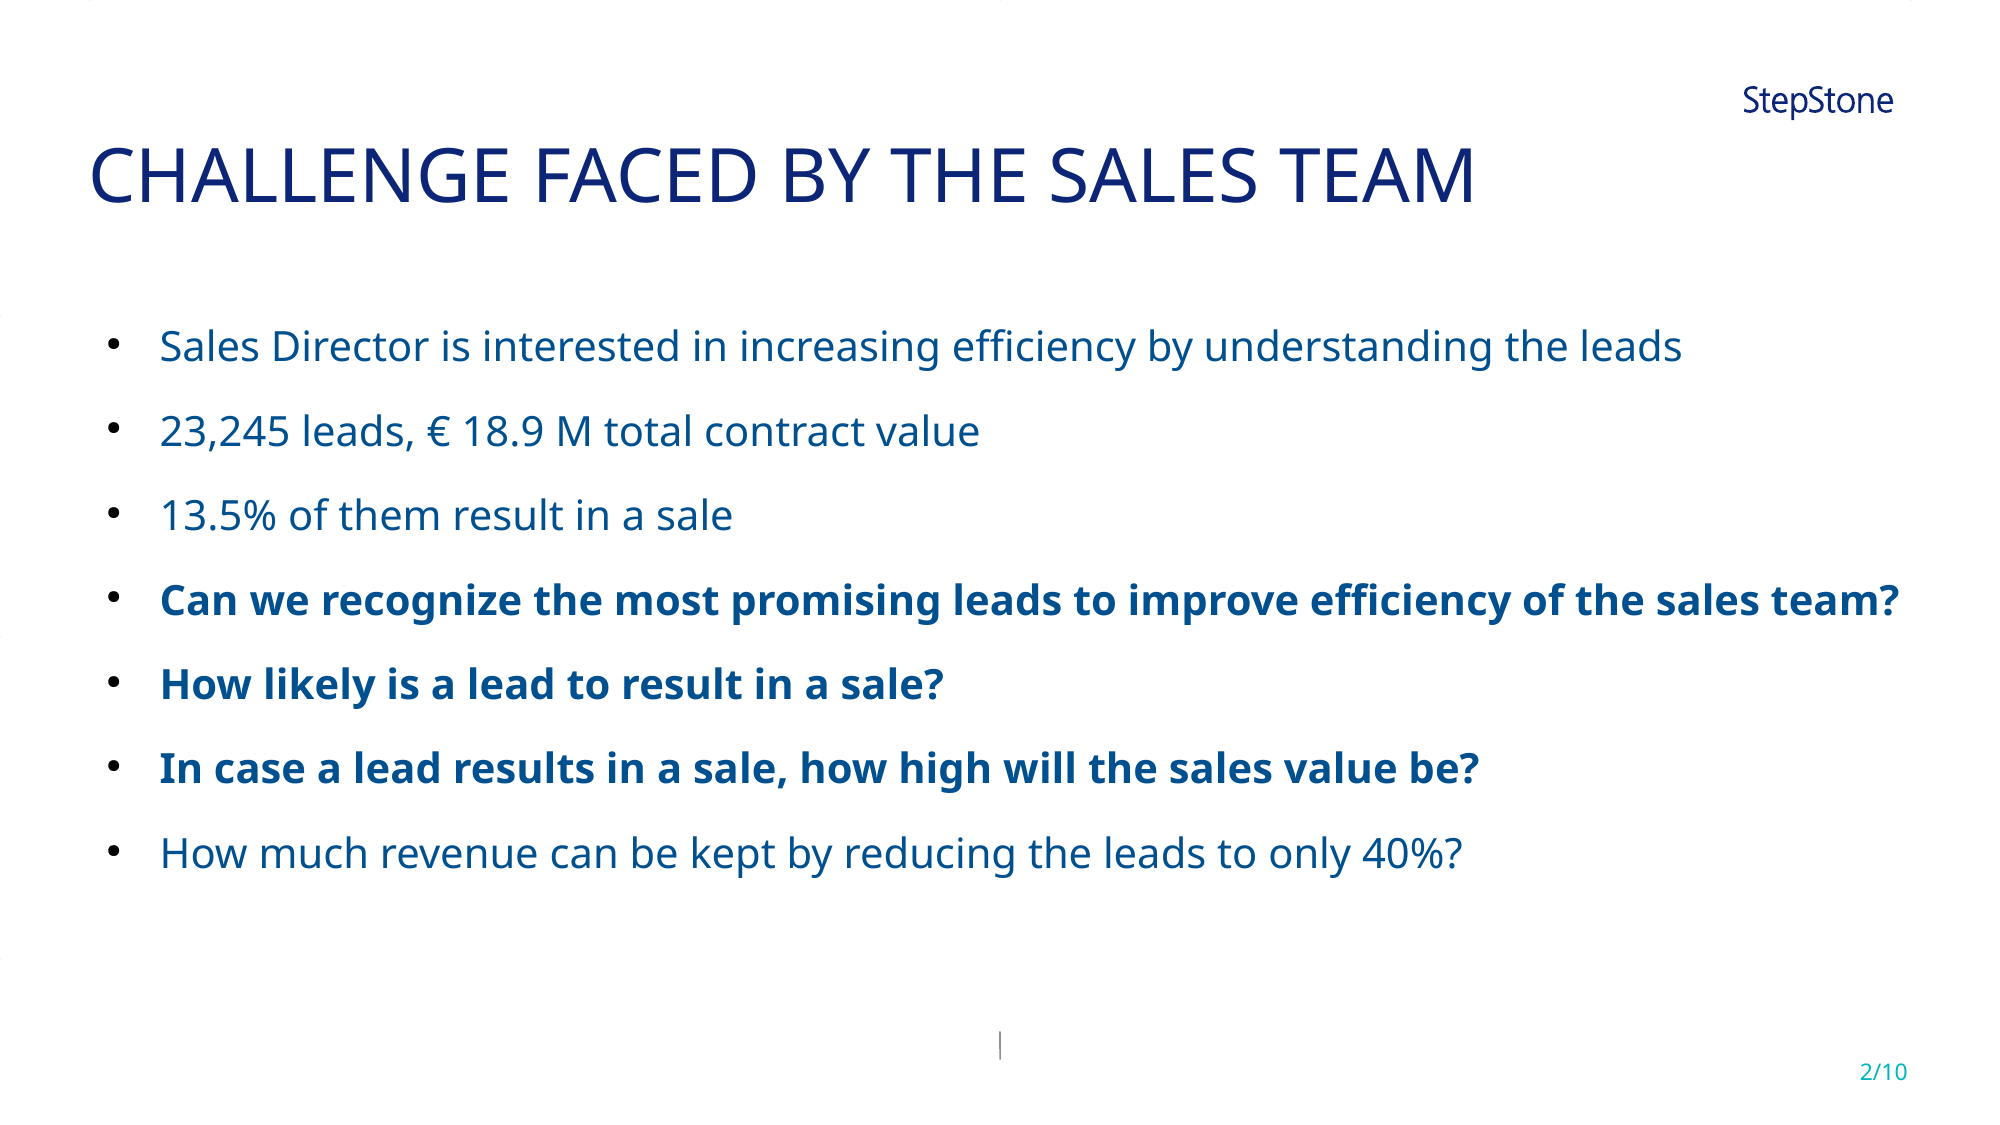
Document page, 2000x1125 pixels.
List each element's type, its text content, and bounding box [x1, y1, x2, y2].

list 2/10 [1845, 1044, 1951, 1096]
title Challenge faced by THE sales team [88, 137, 1662, 314]
list Sales Director is interested in increasing efficiency by understanding the leads 23,245 leads, € 18.9 M total contract value 13.5% of them result in a sale Can we recognize the most promising leads to improve efficiency of the sales team? How likely is a lead to result in a sale? In case a lead results in a sale, how high will the sales value be? How much revenue can be kept by reducing the leads to only 40%? [88, 314, 1912, 959]
